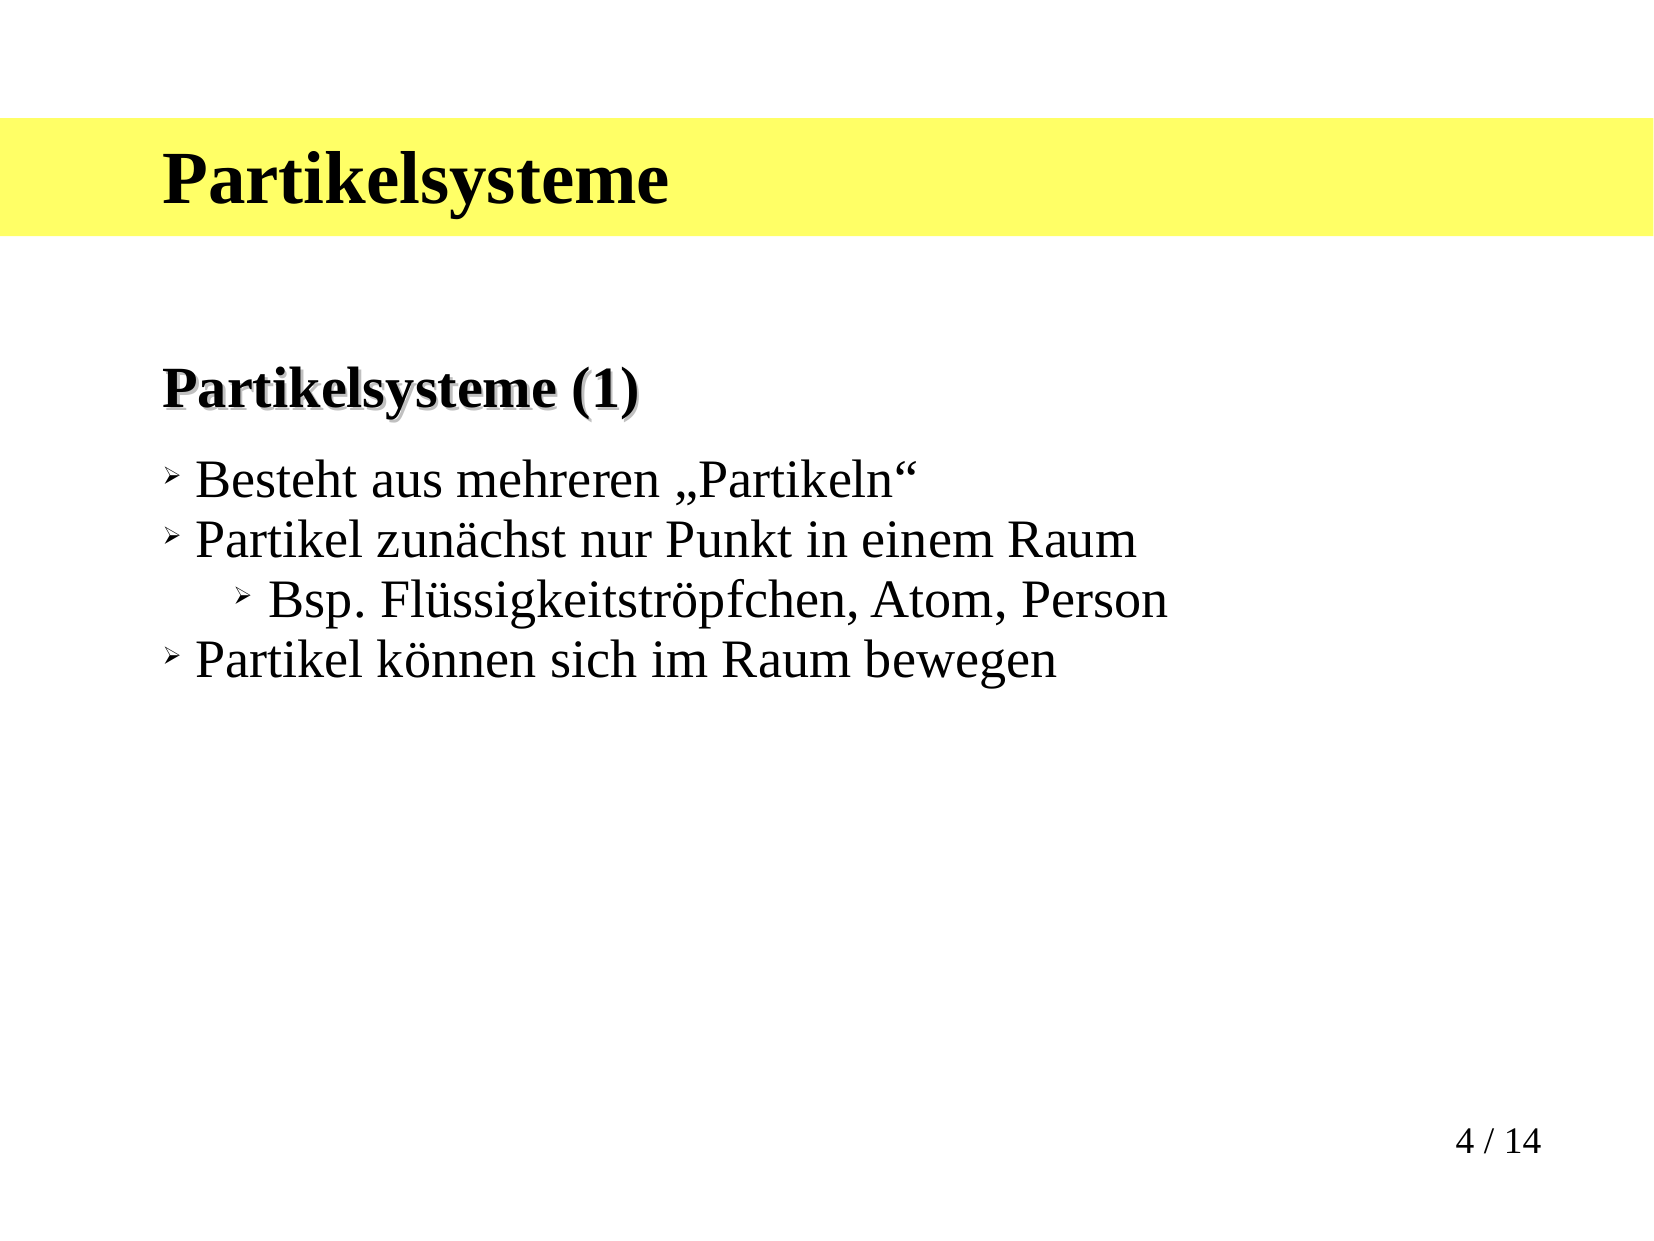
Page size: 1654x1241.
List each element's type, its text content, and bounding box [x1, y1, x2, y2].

text_box [0, 118, 1654, 237]
text_box Partikelsysteme [147, 129, 1087, 228]
text_box <number> / 14 [1440, 1112, 1589, 1211]
text_box Besteht aus mehreren „Partikeln“ Partikel zunächst nur Punkt in einem Raum Bsp. Flüssigkeitströpfchen, Atom, Person Partikel können sich im Raum bewegen [147, 441, 1565, 757]
text_box Partikelsysteme (1) [147, 348, 1595, 428]
